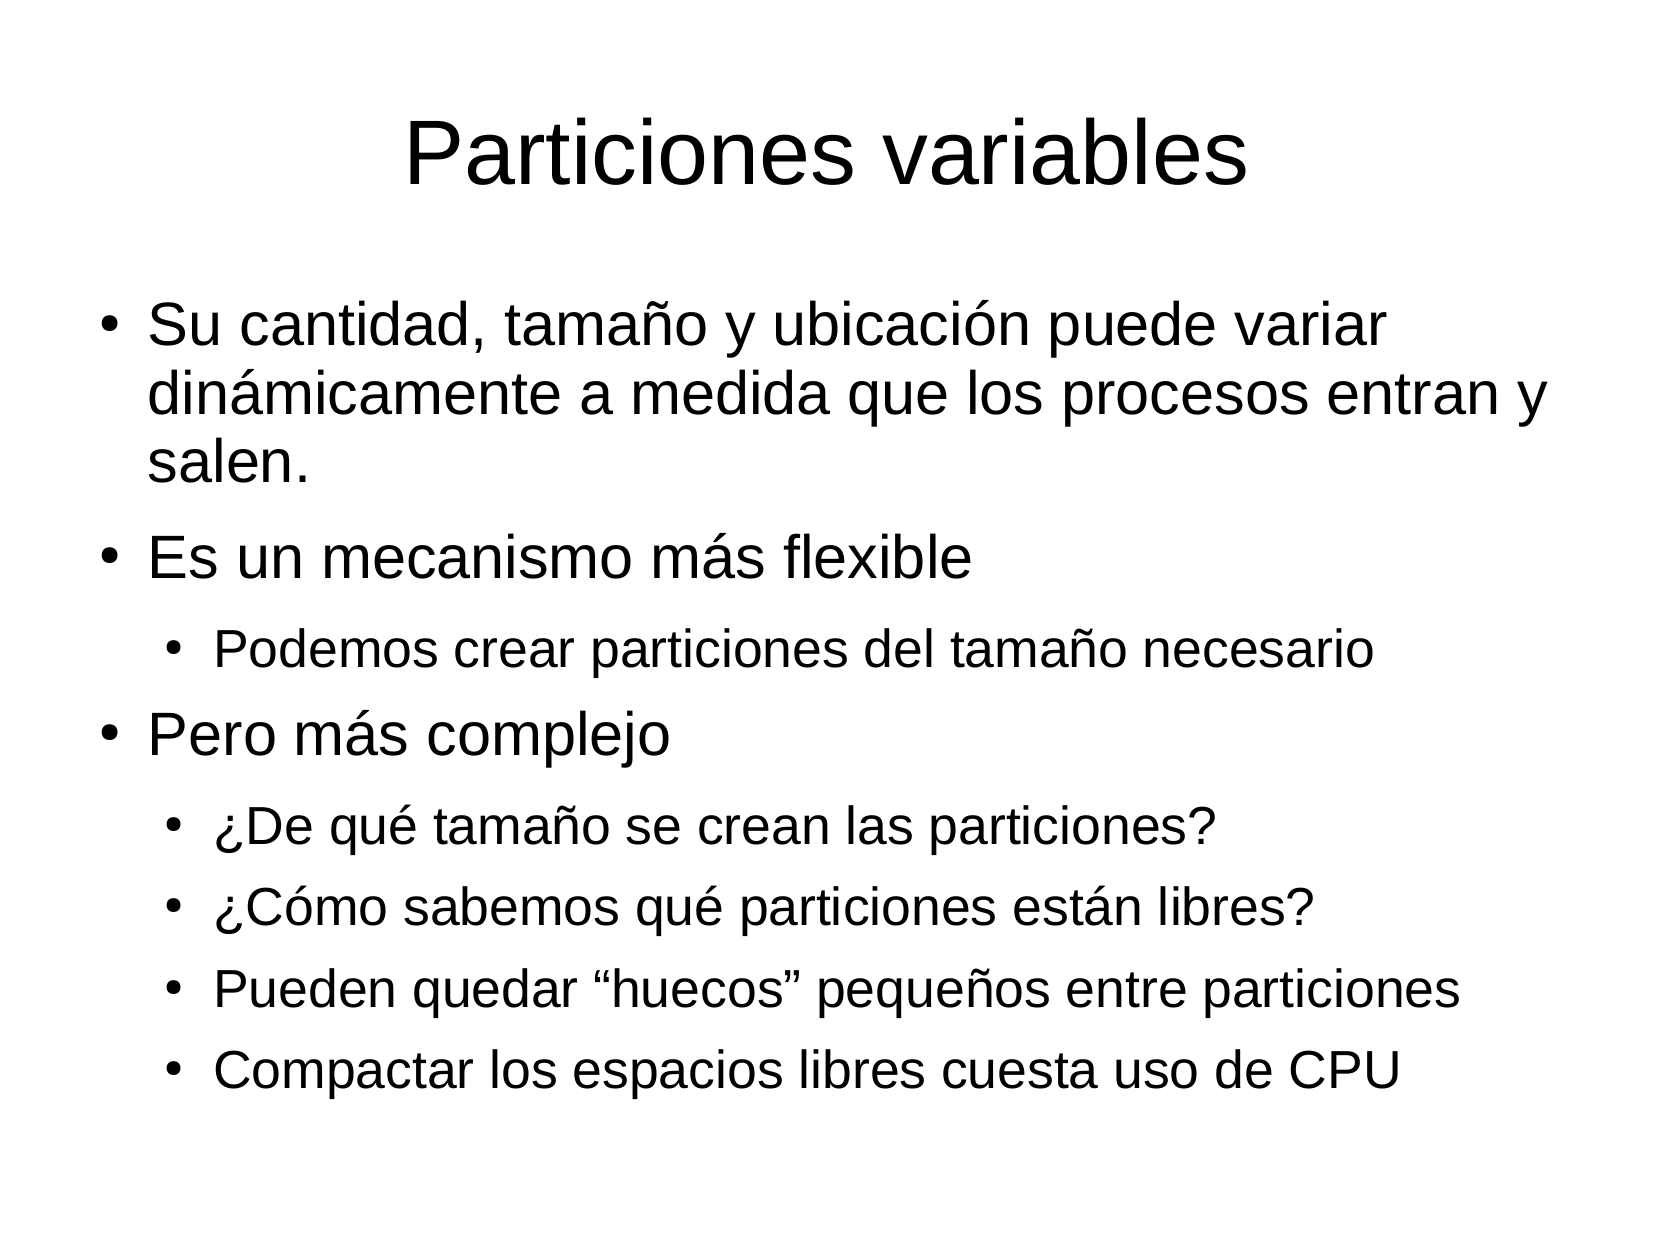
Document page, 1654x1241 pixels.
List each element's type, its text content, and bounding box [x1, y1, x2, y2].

list Su cantidad, tamaño y ubicación puede variar dinámicamente a medida que los procesos entran y salen. Es un mecanismo más flexible Podemos crear particiones del tamaño necesario Pero más complejo ¿De qué tamaño se crean las particiones? ¿Cómo sabemos qué particiones están libres? Pueden quedar “huecos” pequeños entre particiones Compactar los espacios libres cuesta uso de CPU [82, 290, 1571, 1109]
title Particiones variables [82, 49, 1571, 257]
